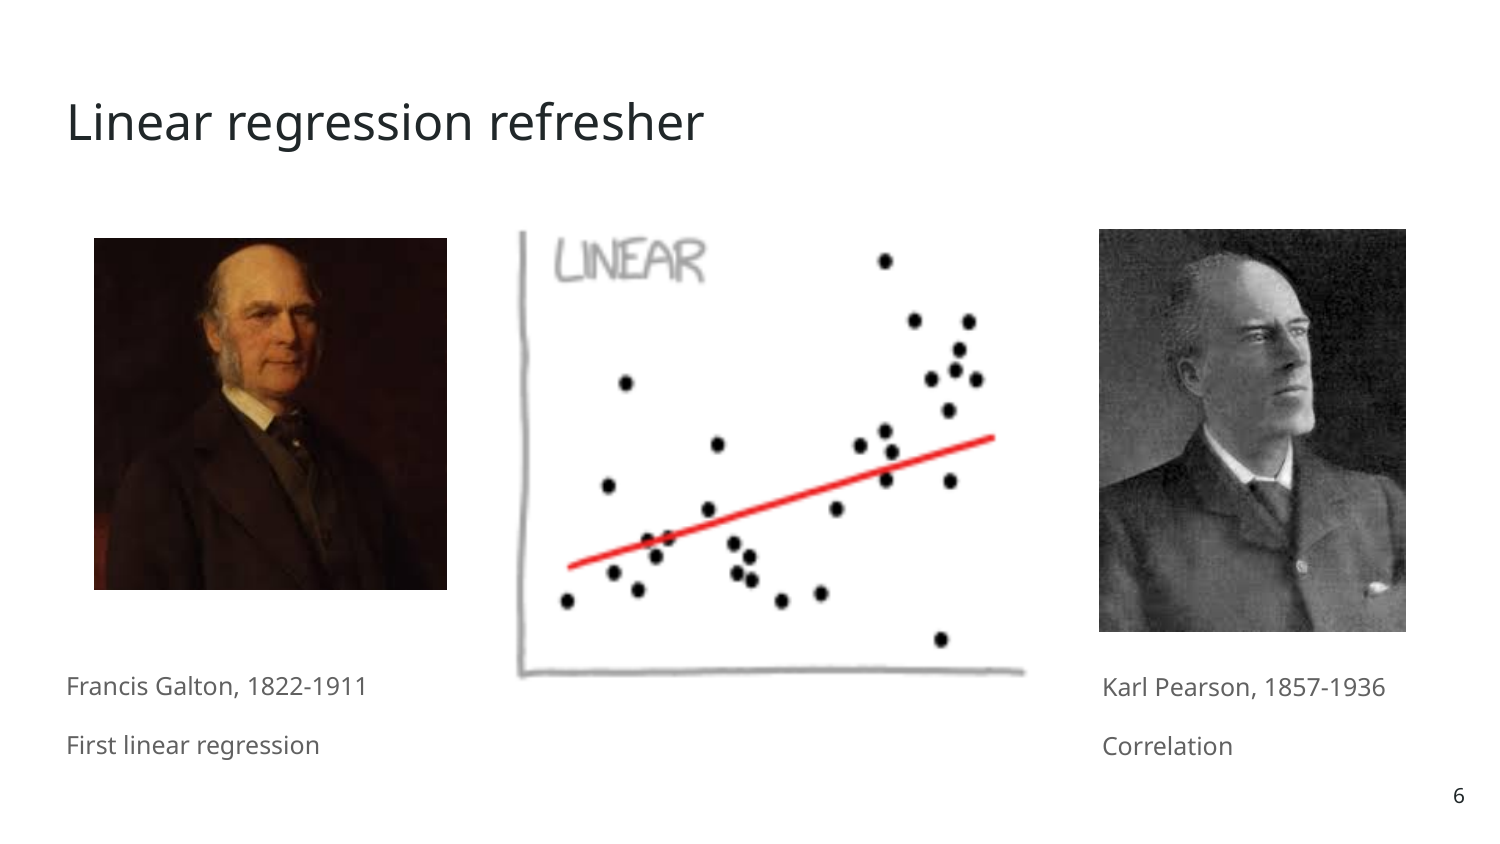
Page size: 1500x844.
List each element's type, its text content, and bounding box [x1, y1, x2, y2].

list Francis Galton, 1822-1911 First linear regression [51, 650, 512, 775]
list Karl Pearson, 1857-1936 Correlation [1087, 651, 1471, 776]
picture [1099, 229, 1406, 632]
slide_number <number> [1389, 764, 1480, 830]
title Linear regression refresher [51, 41, 939, 166]
picture [94, 238, 447, 590]
picture [486, 197, 1064, 684]
